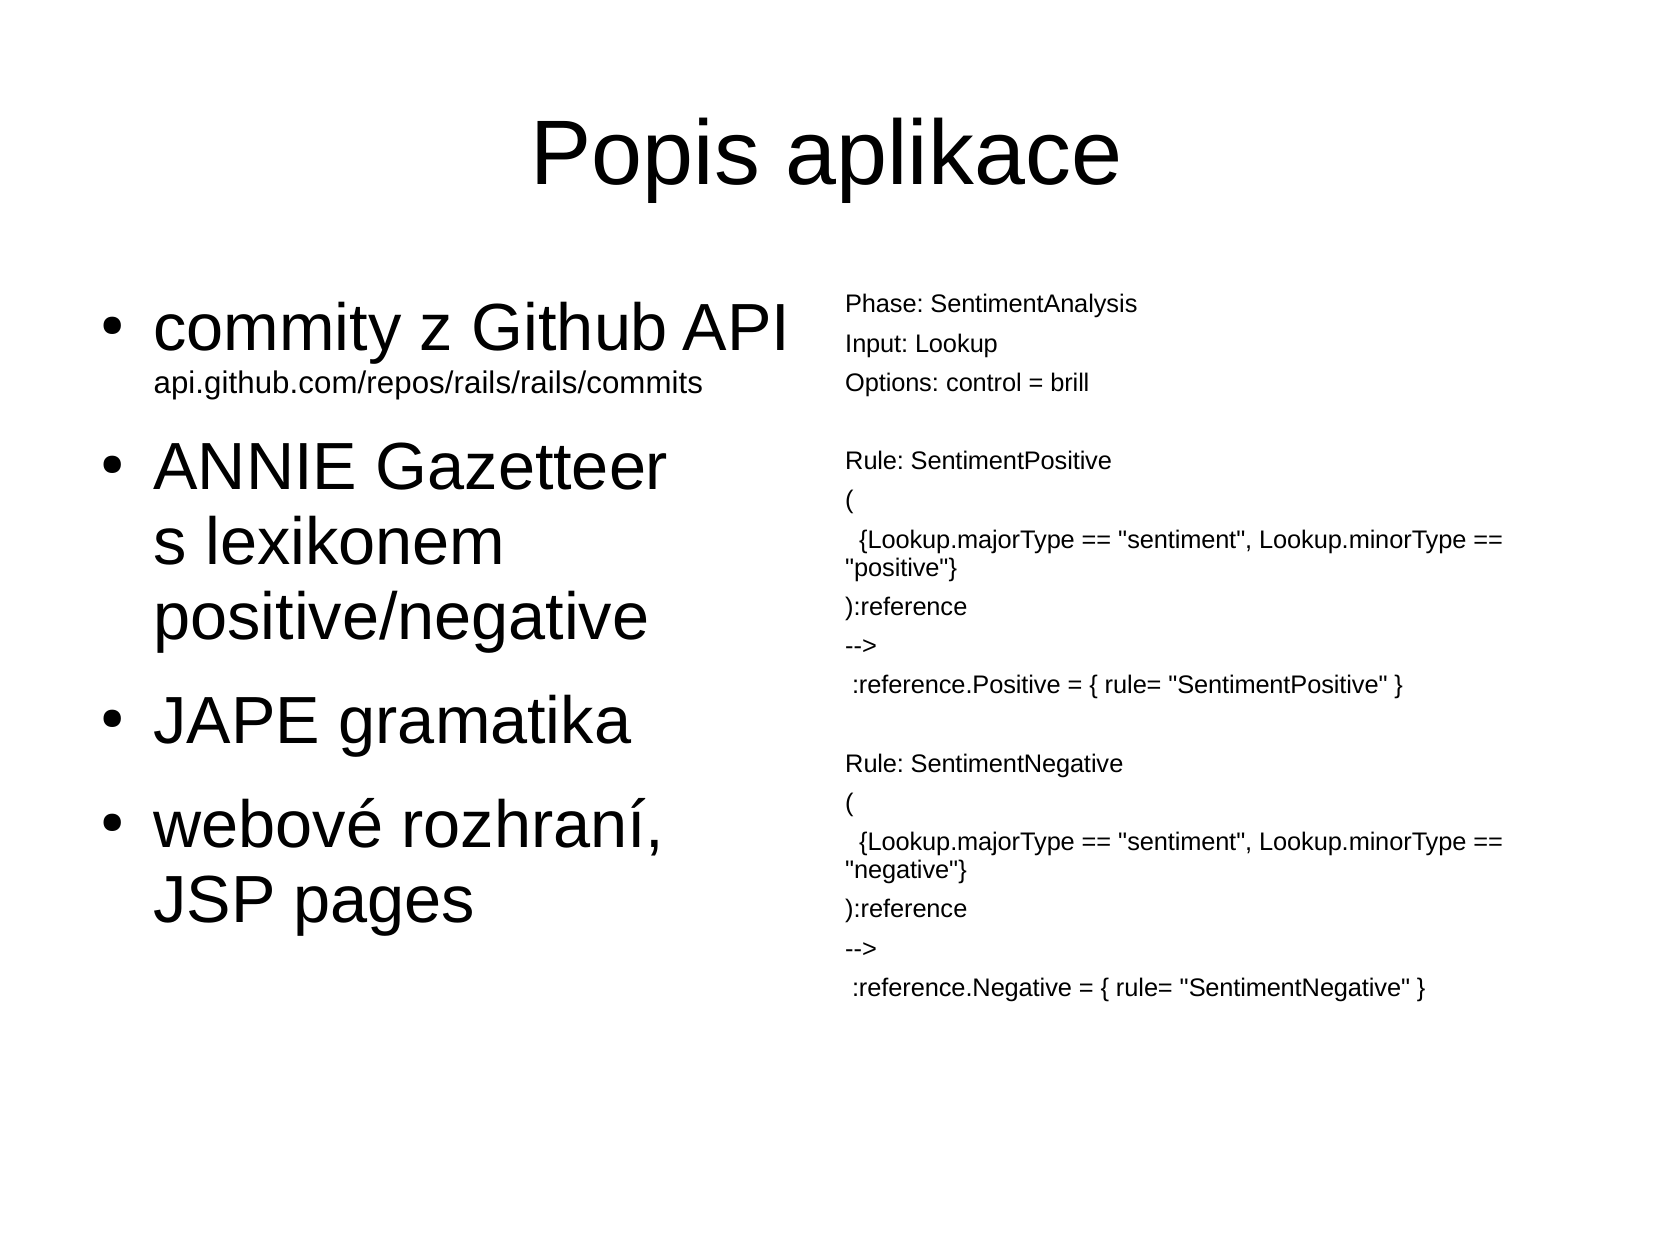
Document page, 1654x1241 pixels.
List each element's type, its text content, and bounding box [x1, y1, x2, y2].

list Phase: SentimentAnalysis Input: Lookup Options: control = brill Rule: SentimentPositive ( {Lookup.majorType == "sentiment", Lookup.minorType == "positive"} ):reference --> :reference.Positive = { rule= "SentimentPositive" } Rule: SentimentNegative ( {Lookup.majorType == "sentiment", Lookup.minorType == "negative"} ):reference --> :reference.Negative = { rule= "SentimentNegative" } [845, 290, 1572, 1010]
title Popis aplikace [82, 49, 1571, 257]
list commity z Github API api.github.com/repos/rails/rails/commits ANNIE Gazetteer s lexikonem positive/negative JAPE gramatika webové rozhraní, JSP pages [82, 290, 809, 1010]
